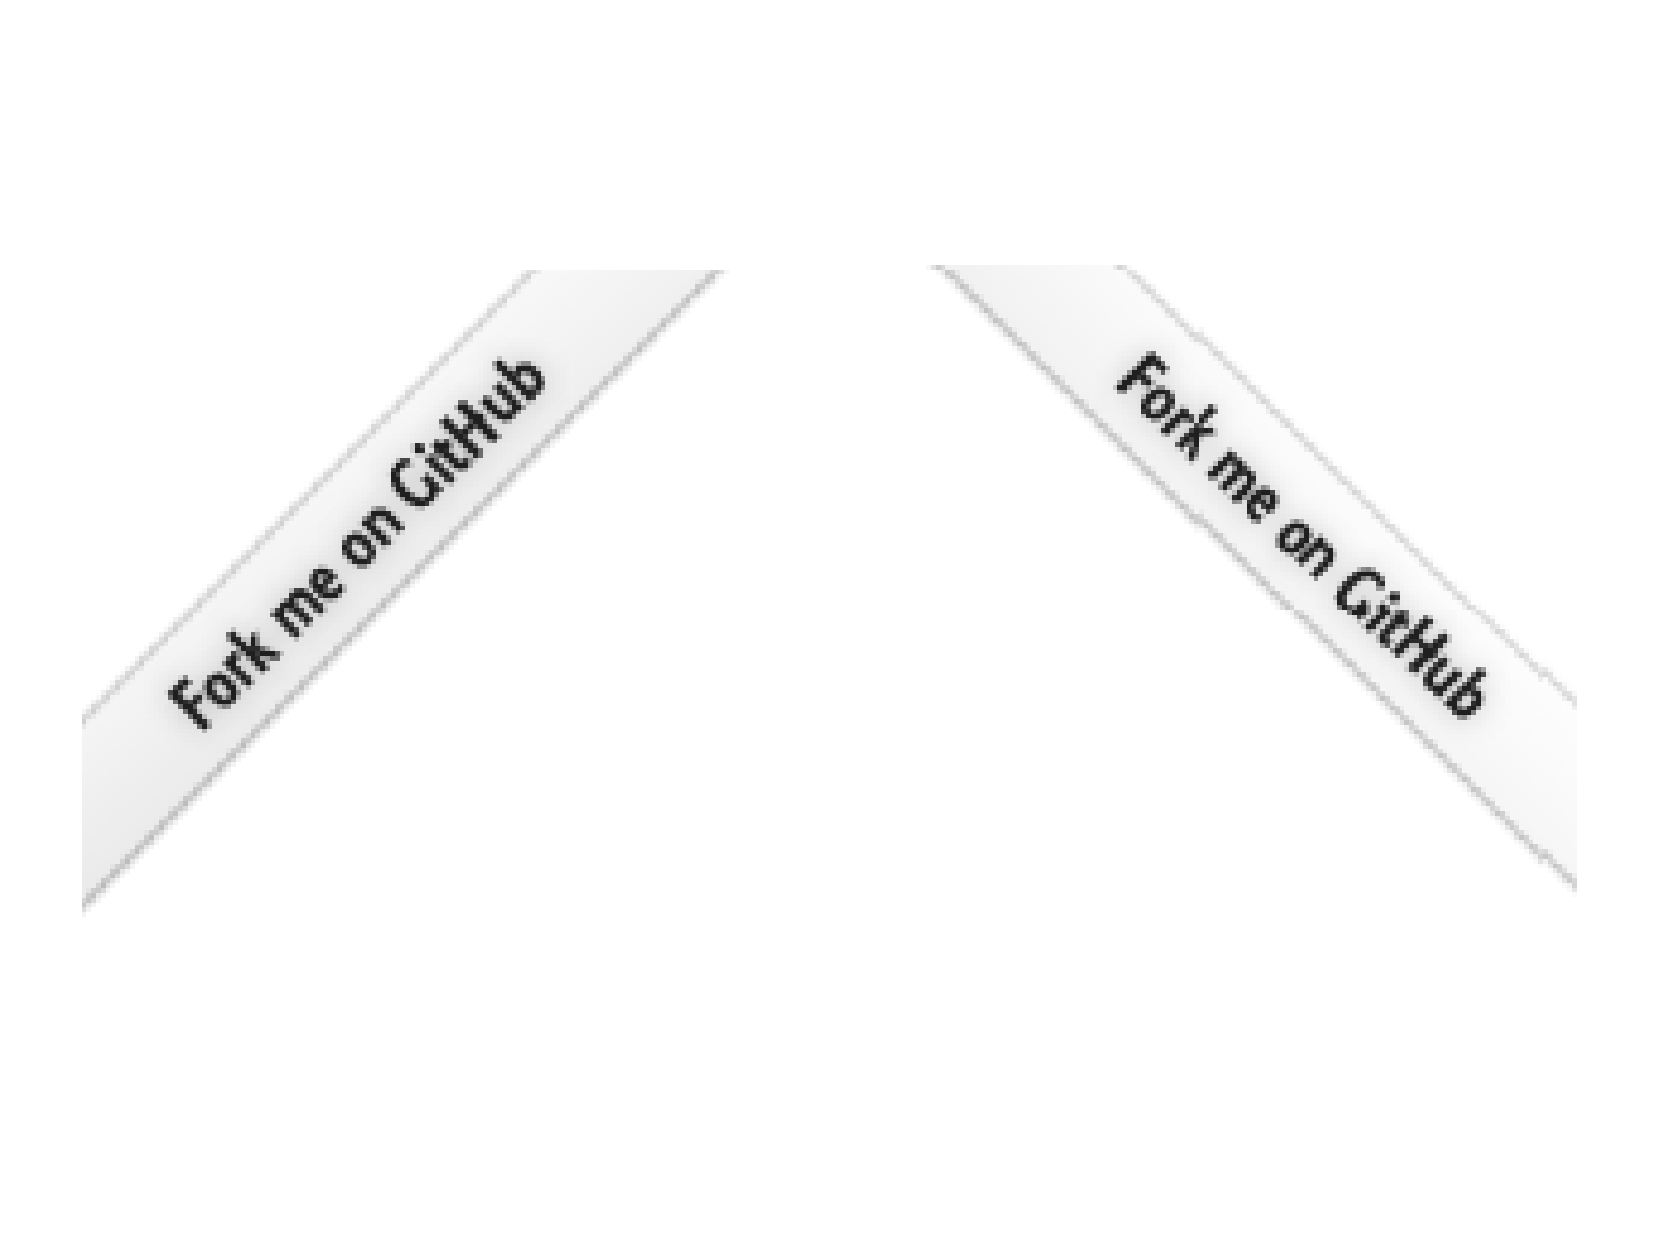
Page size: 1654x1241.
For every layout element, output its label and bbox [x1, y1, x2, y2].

picture [855, 256, 1577, 979]
picture [82, 270, 802, 991]
